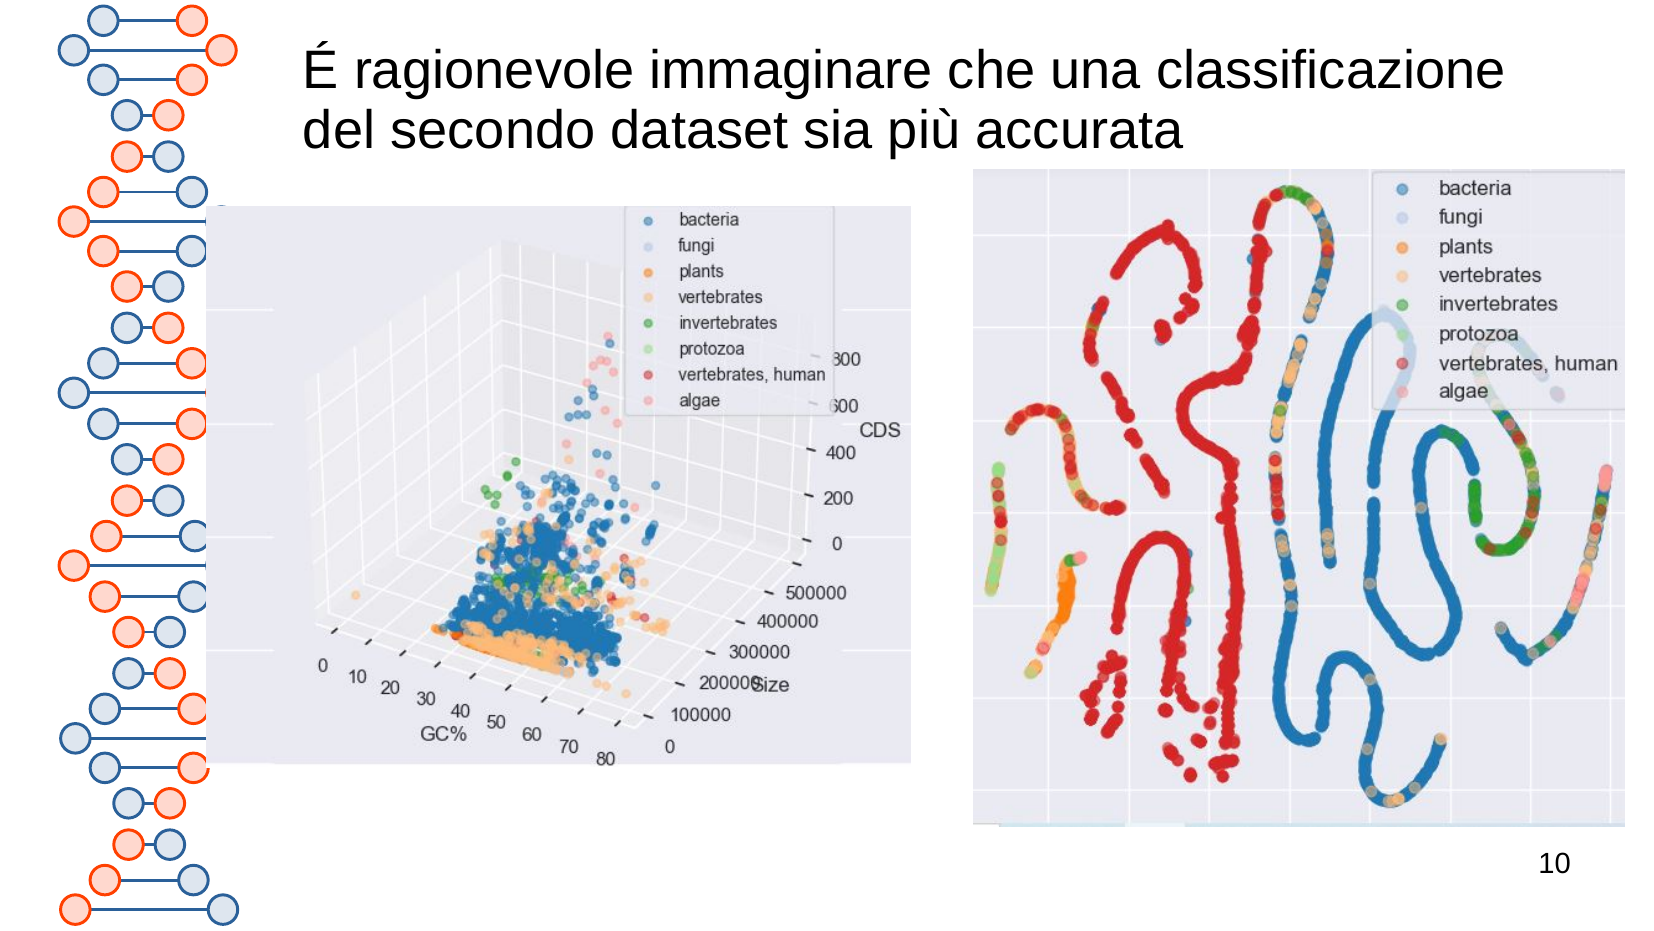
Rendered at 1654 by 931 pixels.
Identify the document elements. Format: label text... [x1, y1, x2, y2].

picture [206, 206, 911, 768]
text_box É ragionevole immaginare che una classificazione del secondo dataset sia più accurata [288, 31, 1536, 266]
picture [973, 169, 1625, 827]
